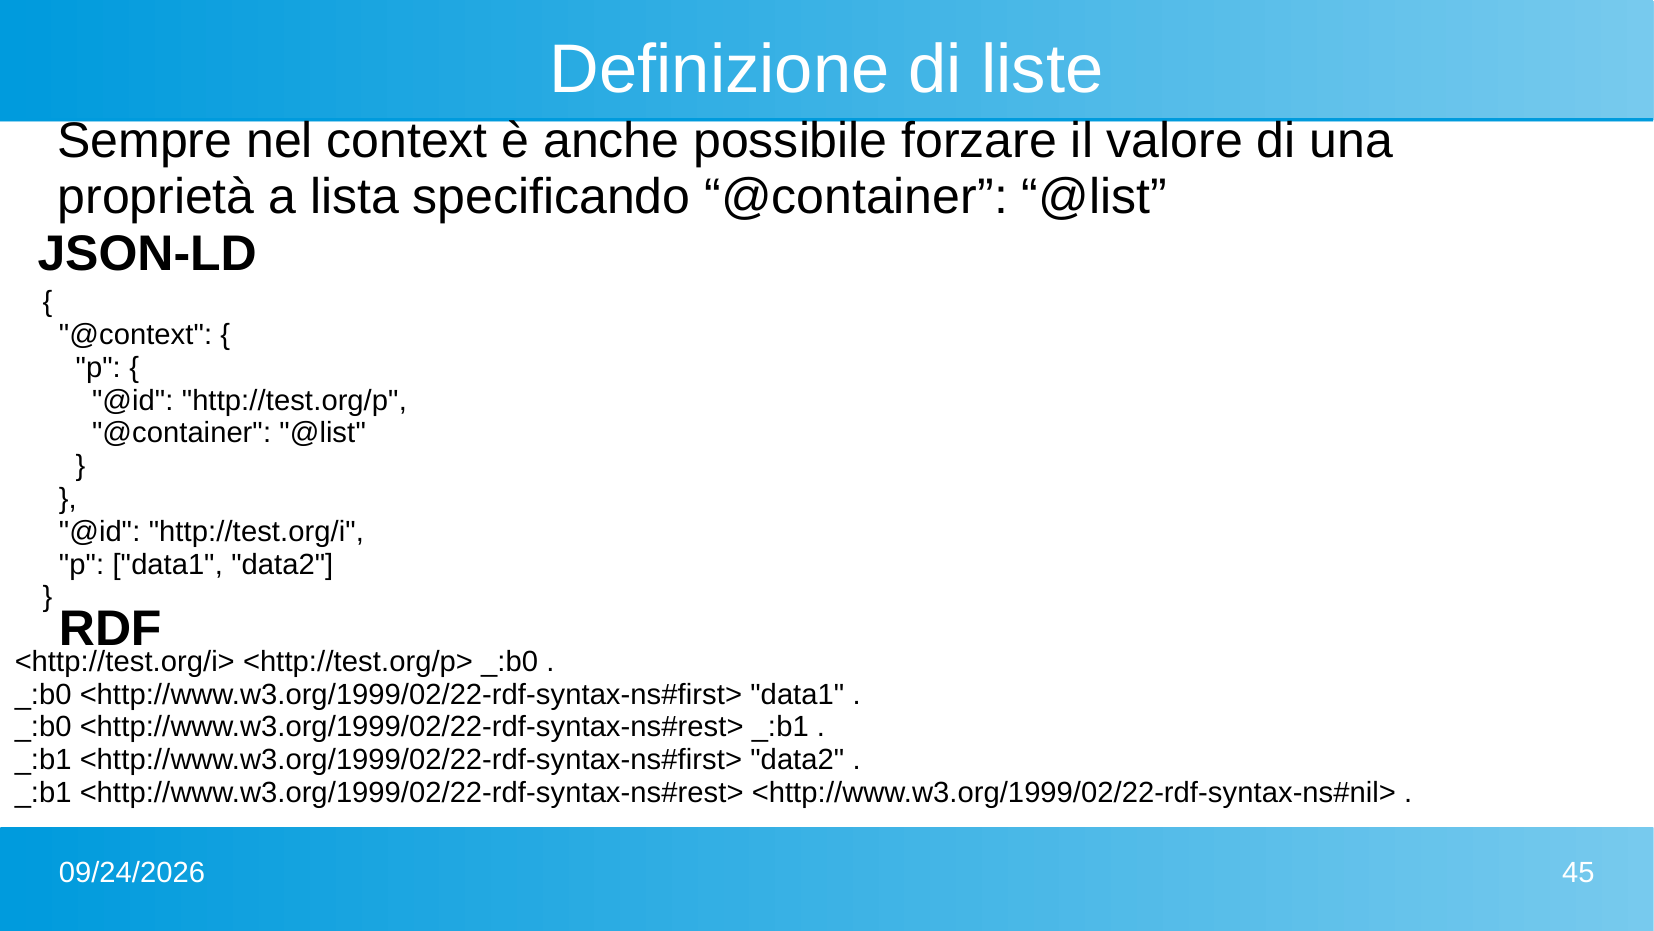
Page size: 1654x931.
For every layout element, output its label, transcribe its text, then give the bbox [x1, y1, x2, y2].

text_box <http://test.org/i> <http://test.org/p> _:b0 . _:b0 <http://www.w3.org/1999/02/22-rdf-syntax-ns#first> "data1" . _:b0 <http://www.w3.org/1999/02/22-rdf-syntax-ns#rest> _:b1 . _:b1 <http://www.w3.org/1999/02/22-rdf-syntax-ns#first> "data2" . _:b1 <http://www.w3.org/1999/02/22-rdf-syntax-ns#rest> <http://www.w3.org/1999/02/22-rdf-syntax-ns#nil> . [0, 637, 1617, 905]
list Sempre nel context è anche possibile forzare il valore di una proprietà a lista specificando “@container”: “@list” [57, 112, 1538, 236]
list JSON-LD [37, 225, 1629, 301]
title Definizione di liste [59, 29, 1595, 108]
list RDF [59, 600, 526, 676]
text_box { "@context": { "p": { "@id": "http://test.org/p", "@container": "@list" } }, "@id": "http://test.org/i", "p": ["data1", "data2"] } [27, 277, 1566, 621]
